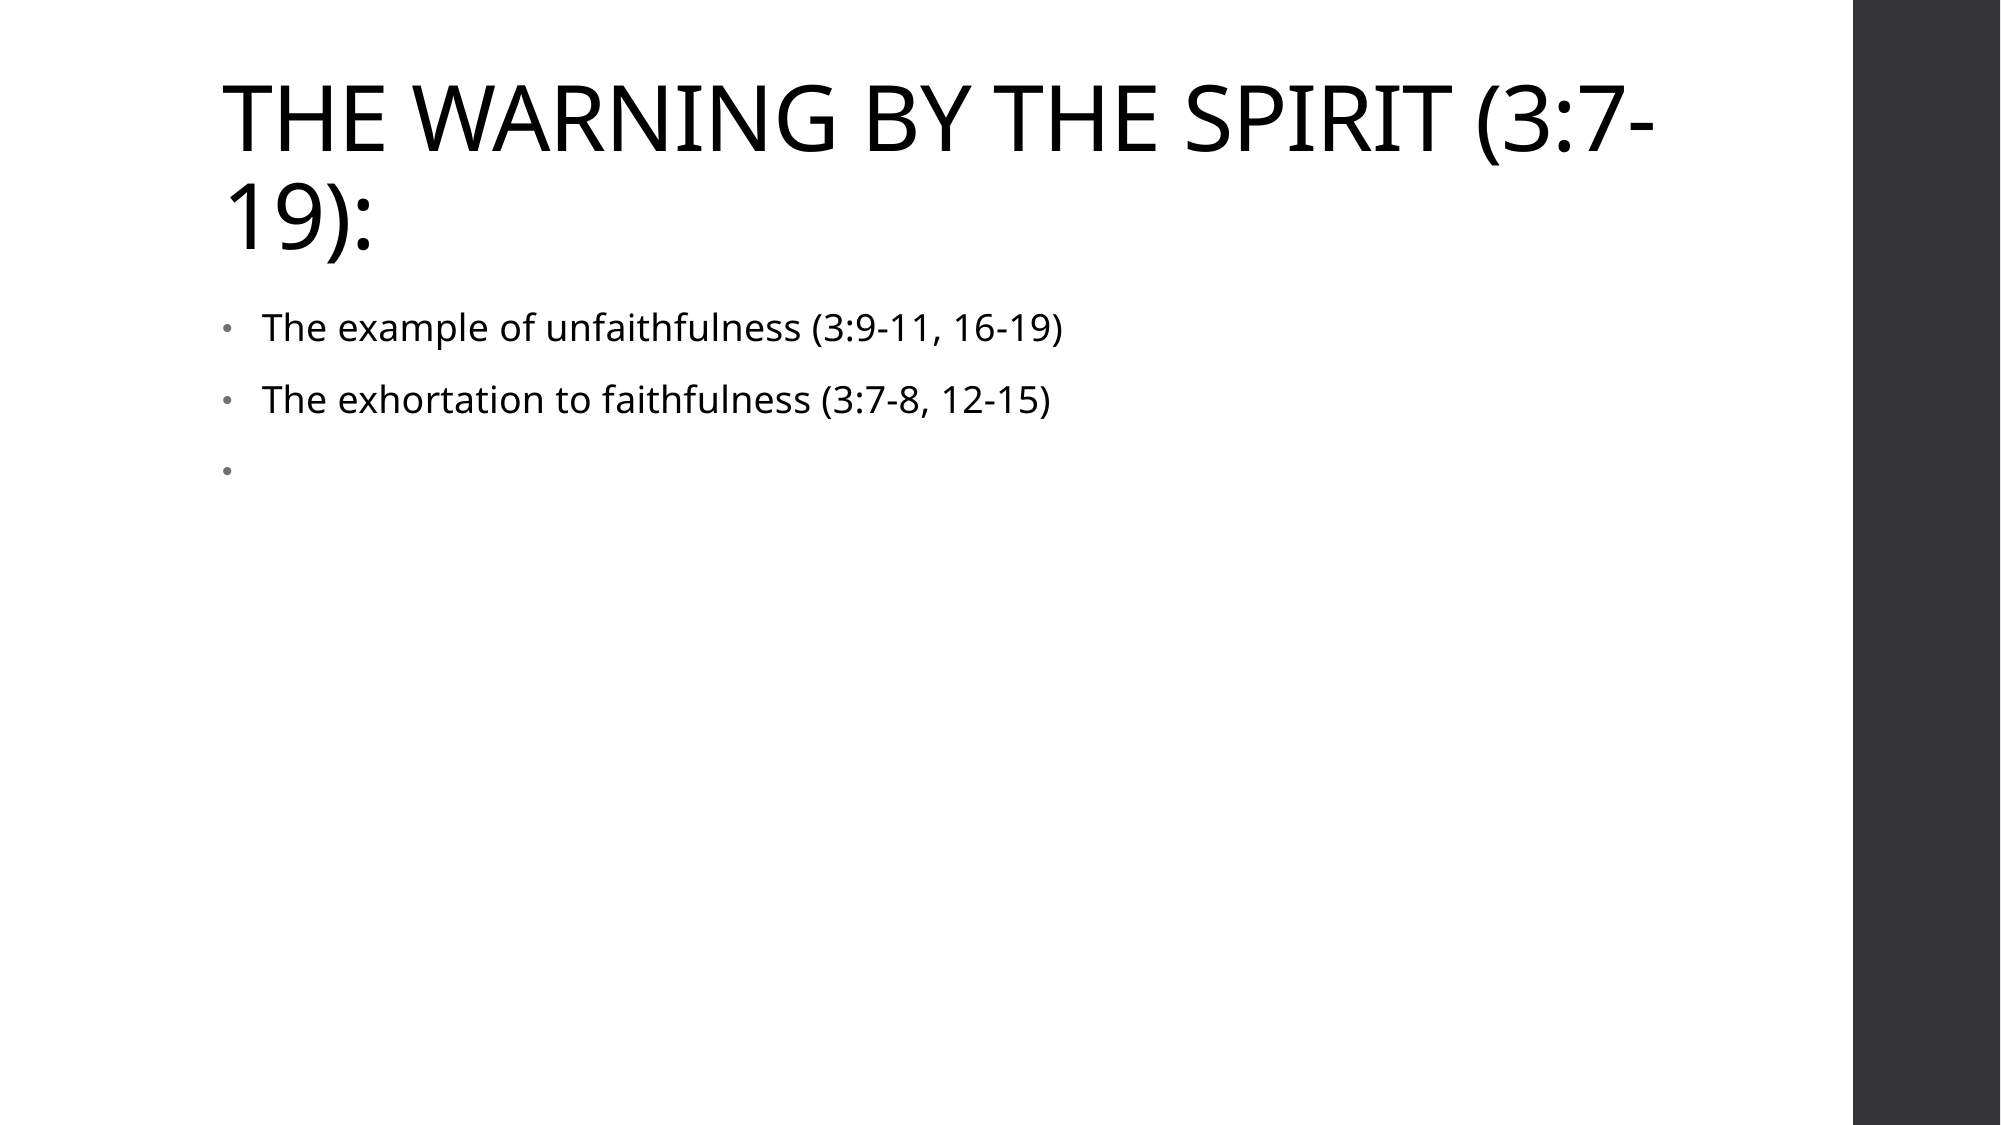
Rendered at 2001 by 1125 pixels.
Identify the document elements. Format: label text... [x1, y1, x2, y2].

title THE WARNING BY THE SPIRIT (3:7-19): [206, 60, 1797, 278]
list The example of unfaithfulness (3:9-11, 16-19) The exhortation to faithfulness (3:7-8, 12-15) [206, 299, 1617, 1014]
